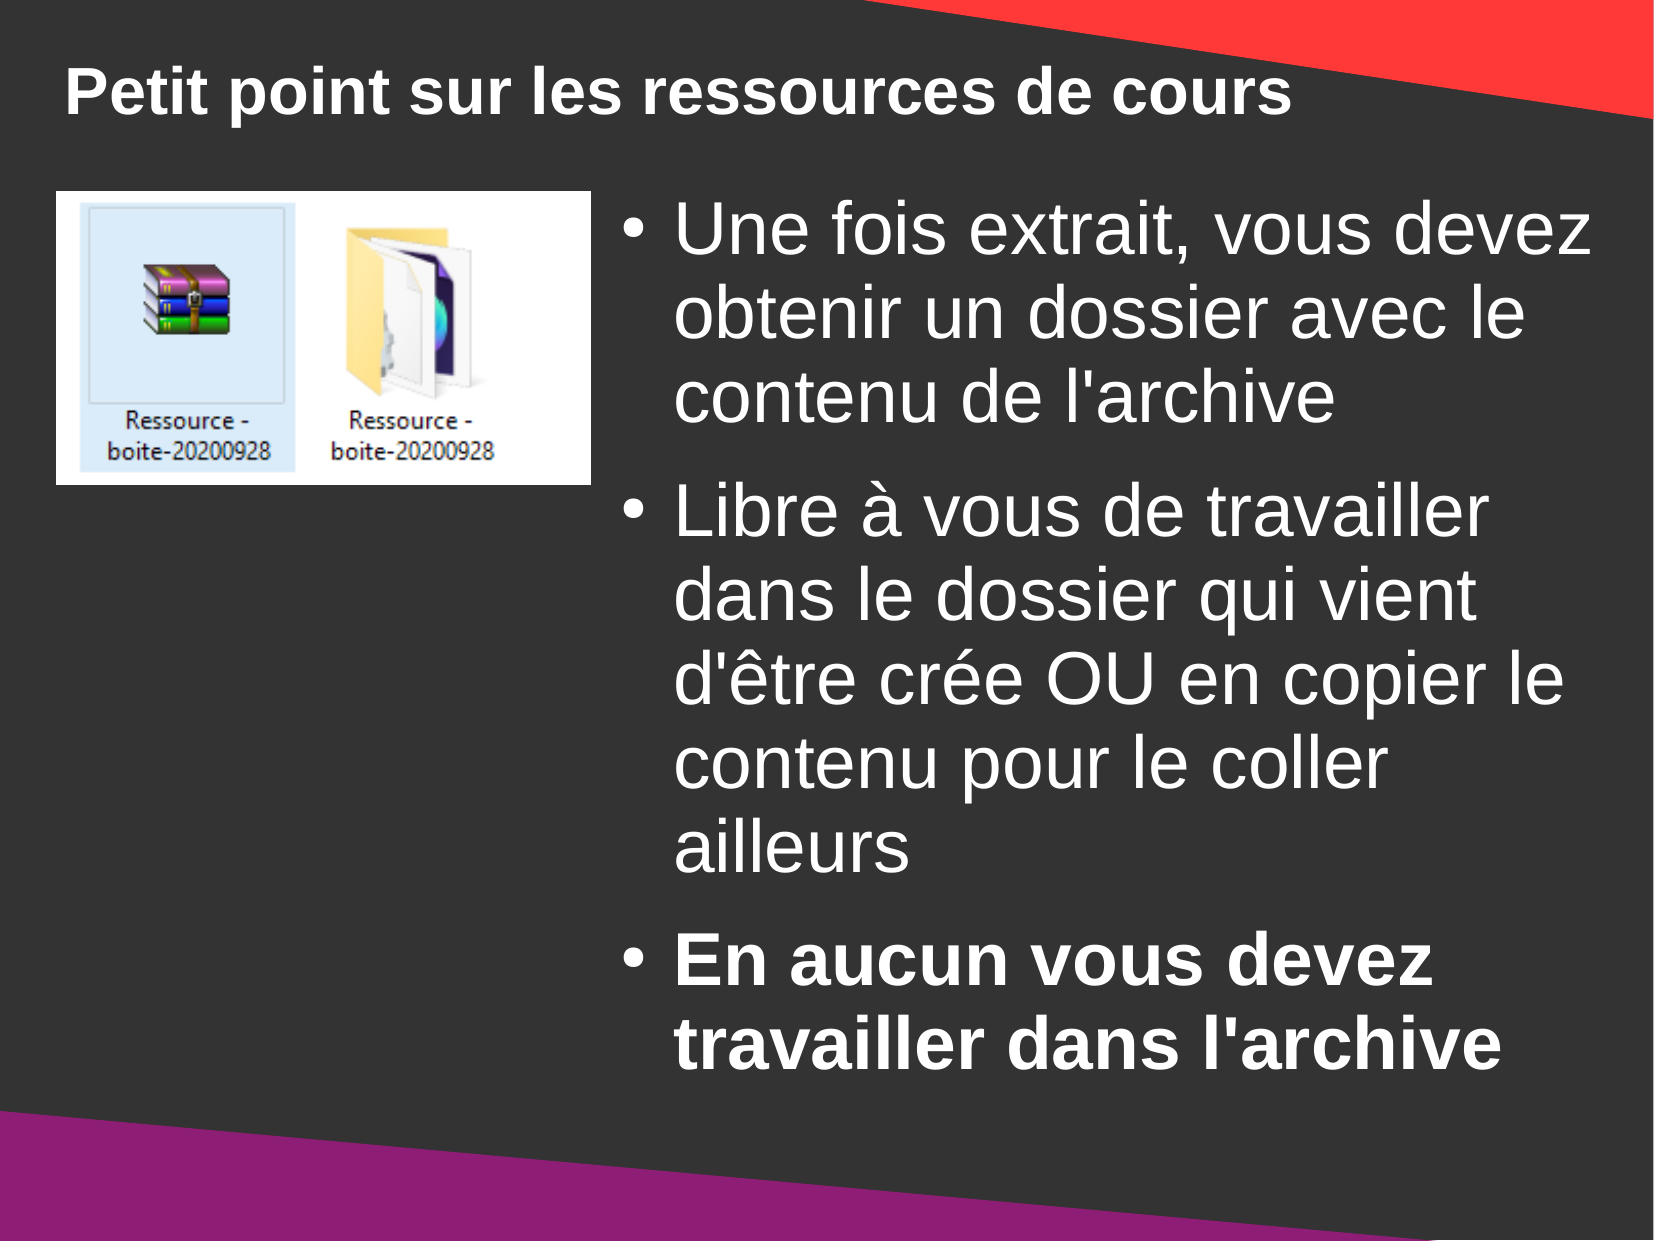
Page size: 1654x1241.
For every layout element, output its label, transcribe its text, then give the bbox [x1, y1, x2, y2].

list Une fois extrait, vous devez obtenir un dossier avec le contenu de l'archive Libre à vous de travailler dans le dossier qui vient d'être crée OU en copier le contenu pour le coller ailleurs En aucun vous devez travailler dans l'archive [602, 186, 1620, 1099]
picture [56, 191, 591, 485]
title Petit point sur les ressources de cours [64, 54, 1553, 157]
text_box [862, 0, 1654, 120]
text_box [0, 1110, 1438, 1241]
